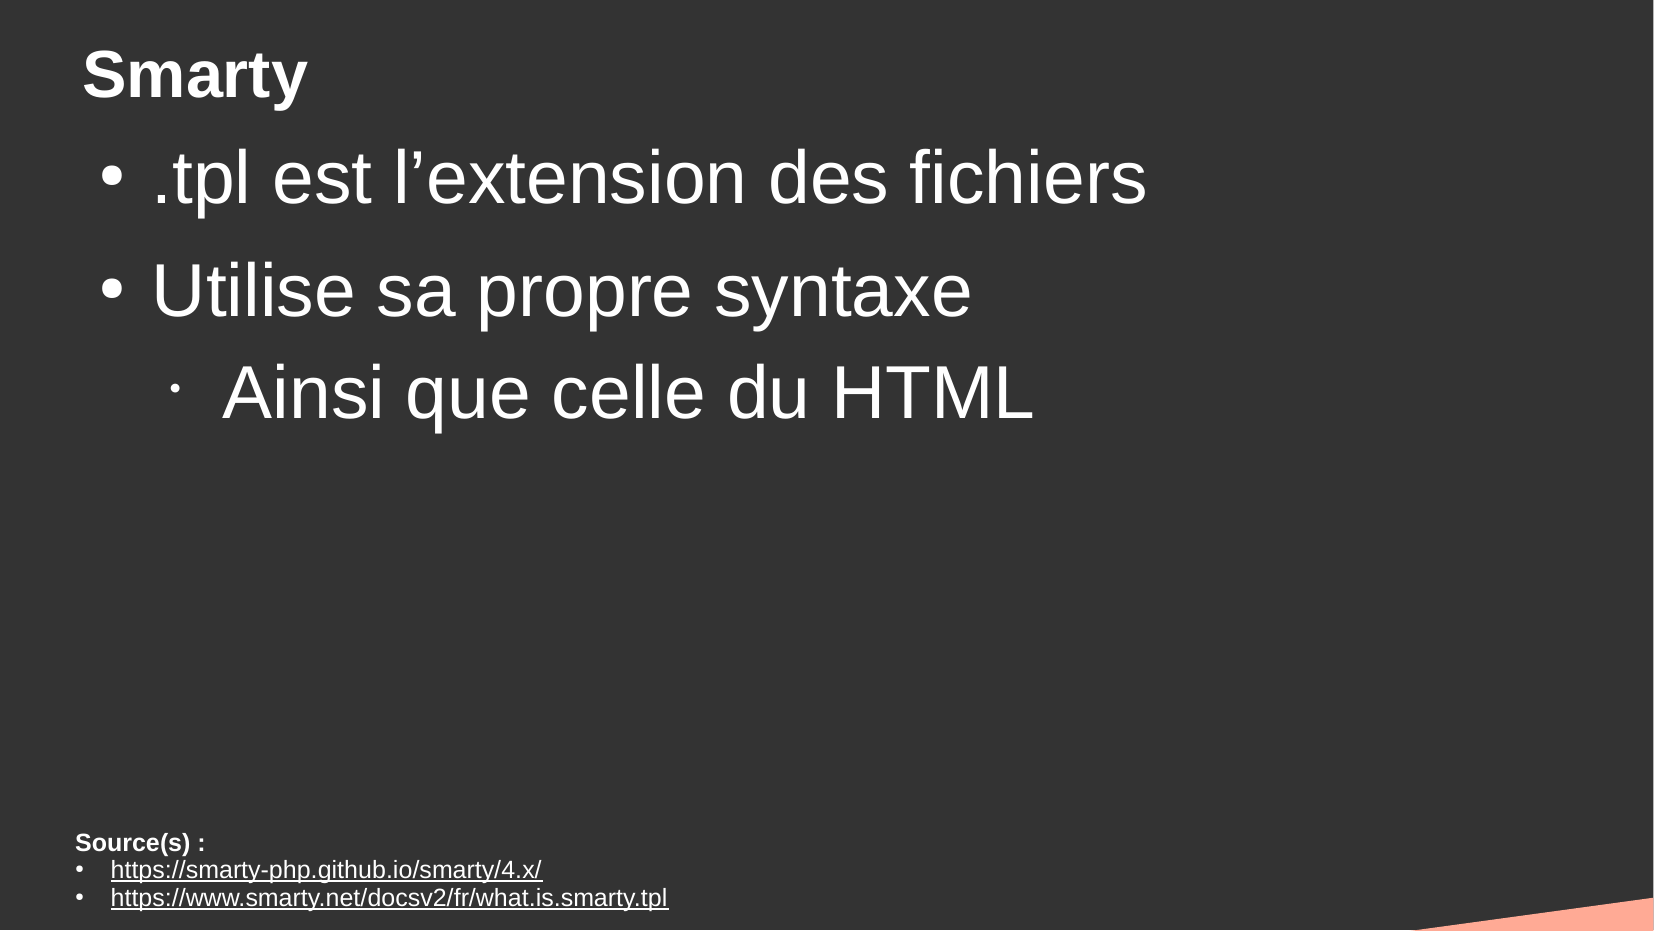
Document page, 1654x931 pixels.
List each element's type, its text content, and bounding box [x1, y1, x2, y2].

title Smarty [82, 37, 1571, 114]
list .tpl est l’extension des fichiers Utilise sa propre syntaxe Ainsi que celle du HTML [80, 135, 1620, 804]
text_box [1409, 897, 1654, 931]
text_box Source(s) : https://smarty-php.github.io/smarty/4.x/ https://www.smarty.net/docsv2/fr/what.is.smarty.tpl [60, 820, 1546, 920]
